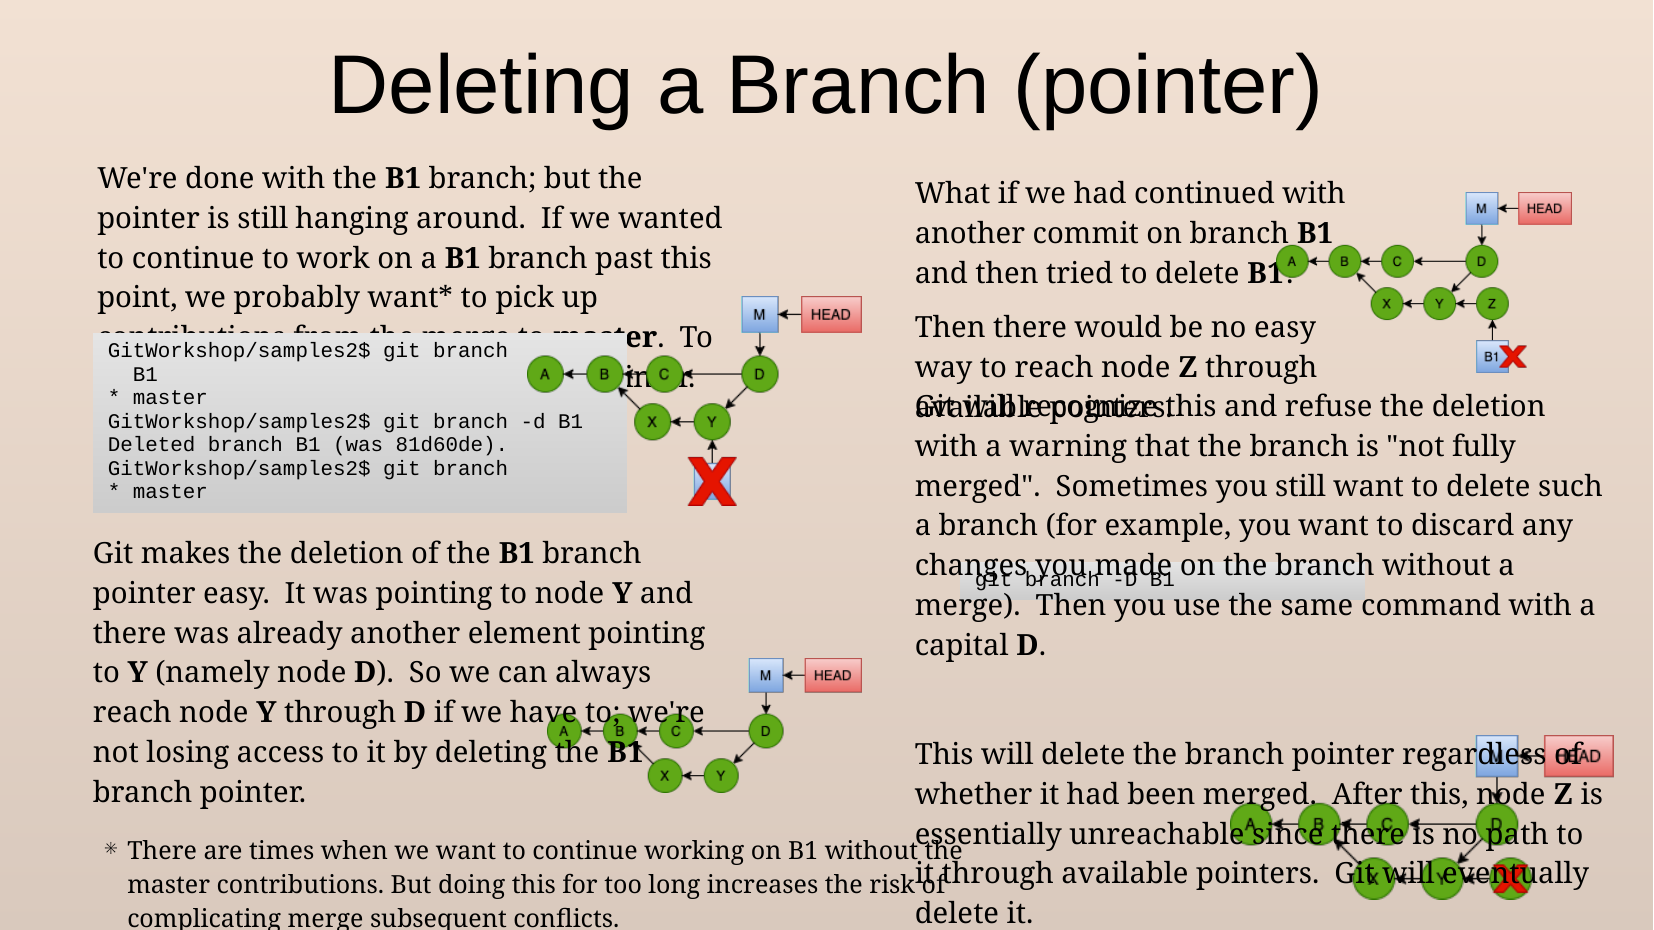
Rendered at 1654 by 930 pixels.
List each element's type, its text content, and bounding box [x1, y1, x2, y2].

text_box GitWorkshop/samples2$ git branch B1 * master GitWorkshop/samples2$ git branch -d B1 Deleted branch B1 (was 81d60de). GitWorkshop/samples2$ git branch * master [93, 333, 627, 514]
picture [547, 658, 862, 794]
picture [1451, 756, 1458, 762]
text_box Git will recognize this and refuse the deletion with a warning that the branch is "not fully merged". Sometimes you still want to delete such a branch (for example, you want to discard any changes you made on the branch without a merge). Then you use the same command with a capital D. This will delete the branch pointer regardless of whether it had been merged. After this, node Z is essentially unreachable since there is no path to it through available pointers. Git will eventually delete it. [900, 378, 1621, 754]
picture [1230, 754, 1614, 901]
text_box What if we had continued with another commit on branch B1 and then tried to delete B1? Then there would be no easy way to reach node Z through available pointers. [900, 165, 1396, 378]
title Deleting a Branch (pointer) [82, 19, 1571, 151]
picture [527, 296, 862, 506]
picture [1276, 192, 1572, 373]
text_box Git makes the deletion of the B1 branch pointer easy. It was pointing to node Y and there was already another element pointing to Y (namely node D). So we can always reach node Y through D if we have to; we're not losing access to it by deleting the B1 branch pointer. [78, 525, 739, 738]
picture [1558, 754, 1566, 763]
picture [1434, 764, 1443, 770]
text_box There are times when we want to continue working on B1 without the master contributions. But doing this for too long increases the risk of complicating merge subsequent conflicts. [90, 825, 1051, 902]
picture [1297, 754, 1304, 762]
text_box We're done with the B1 branch; but the pointer is still hanging around. If we wanted to continue to work on a B1 branch past this point, we probably want* to pick up contributions from the merge to master. To this end, we wish to remove the B1 pointer. [82, 150, 766, 330]
picture [1313, 754, 1321, 763]
